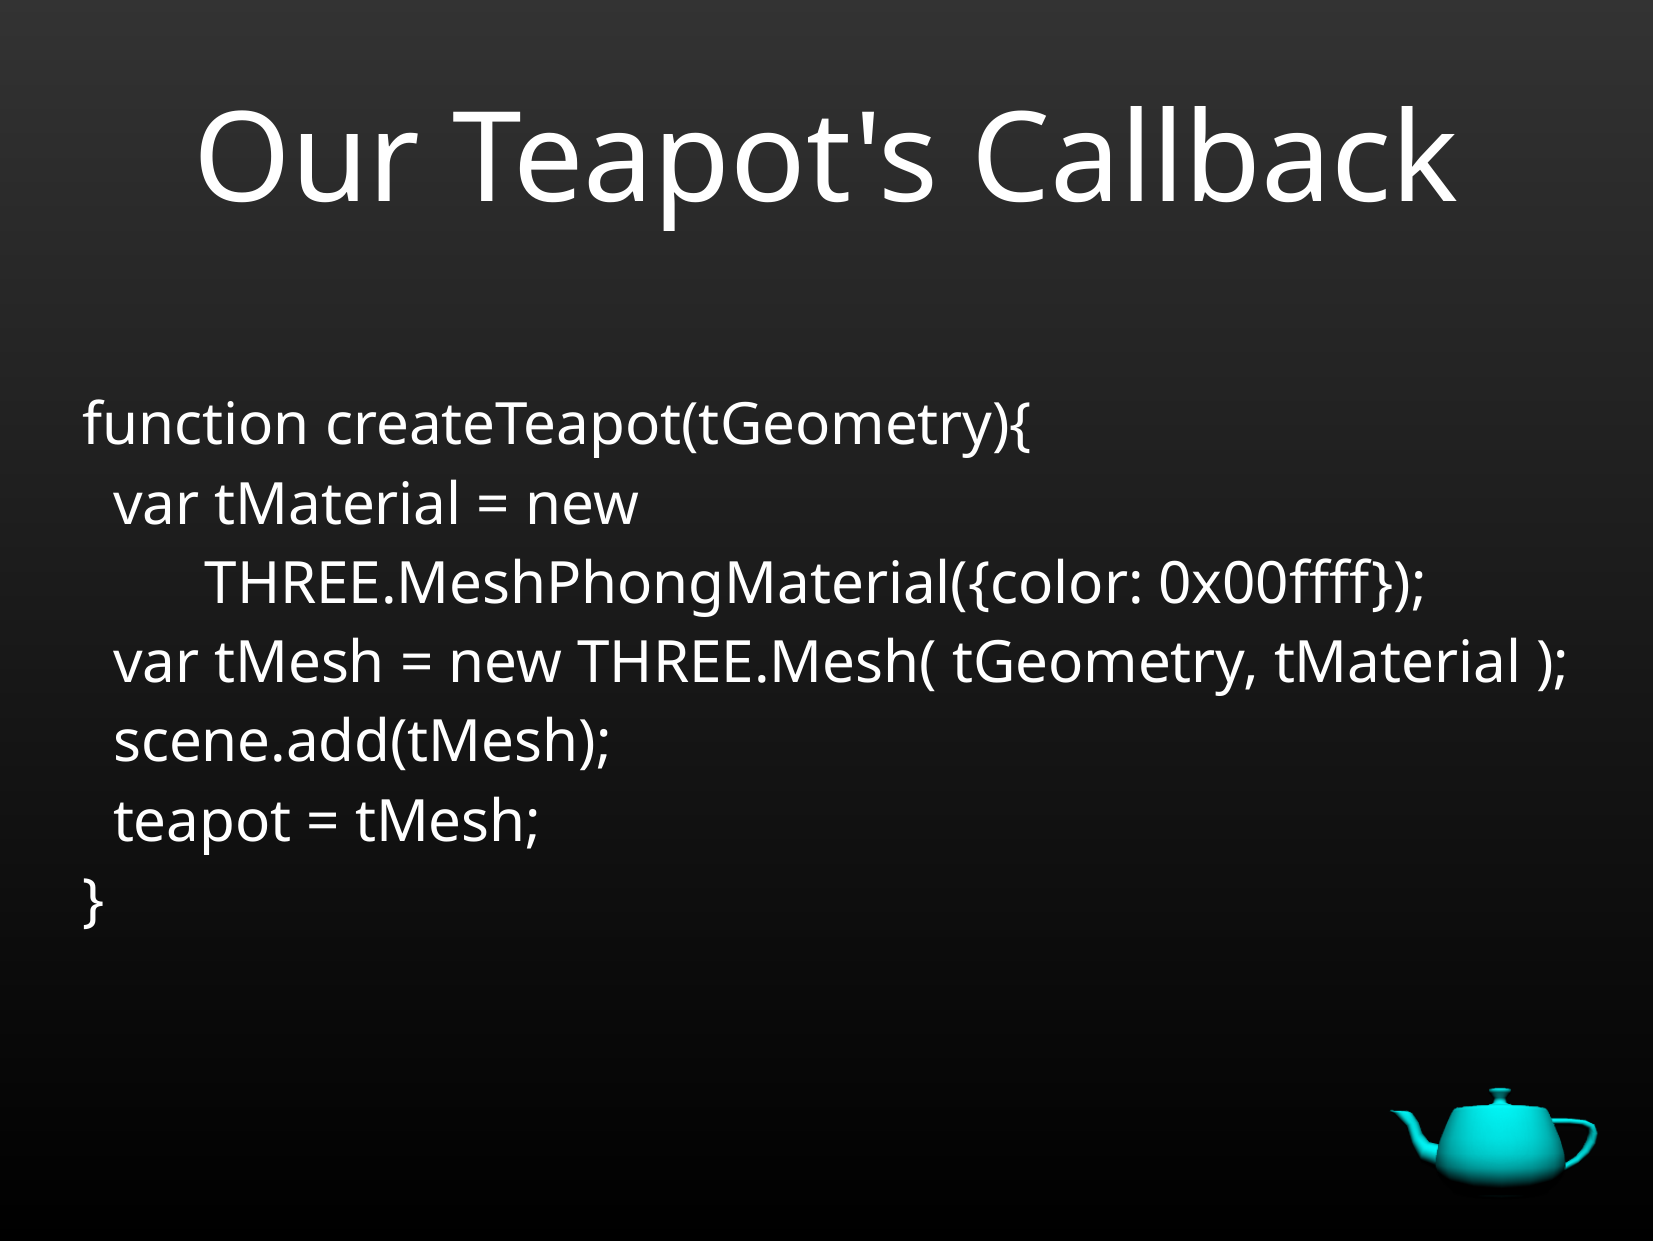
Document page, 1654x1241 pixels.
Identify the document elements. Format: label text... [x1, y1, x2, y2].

picture [1387, 1085, 1600, 1201]
title Our Teapot's Callback [82, 56, 1571, 250]
subtitle function createTeapot(tGeometry){ var tMaterial = new THREE.MeshPhongMaterial({color: 0x00ffff}); var tMesh = new THREE.Mesh( tGeometry, tMaterial ); scene.add(tMesh); teapot = tMesh; } [82, 297, 1571, 1102]
